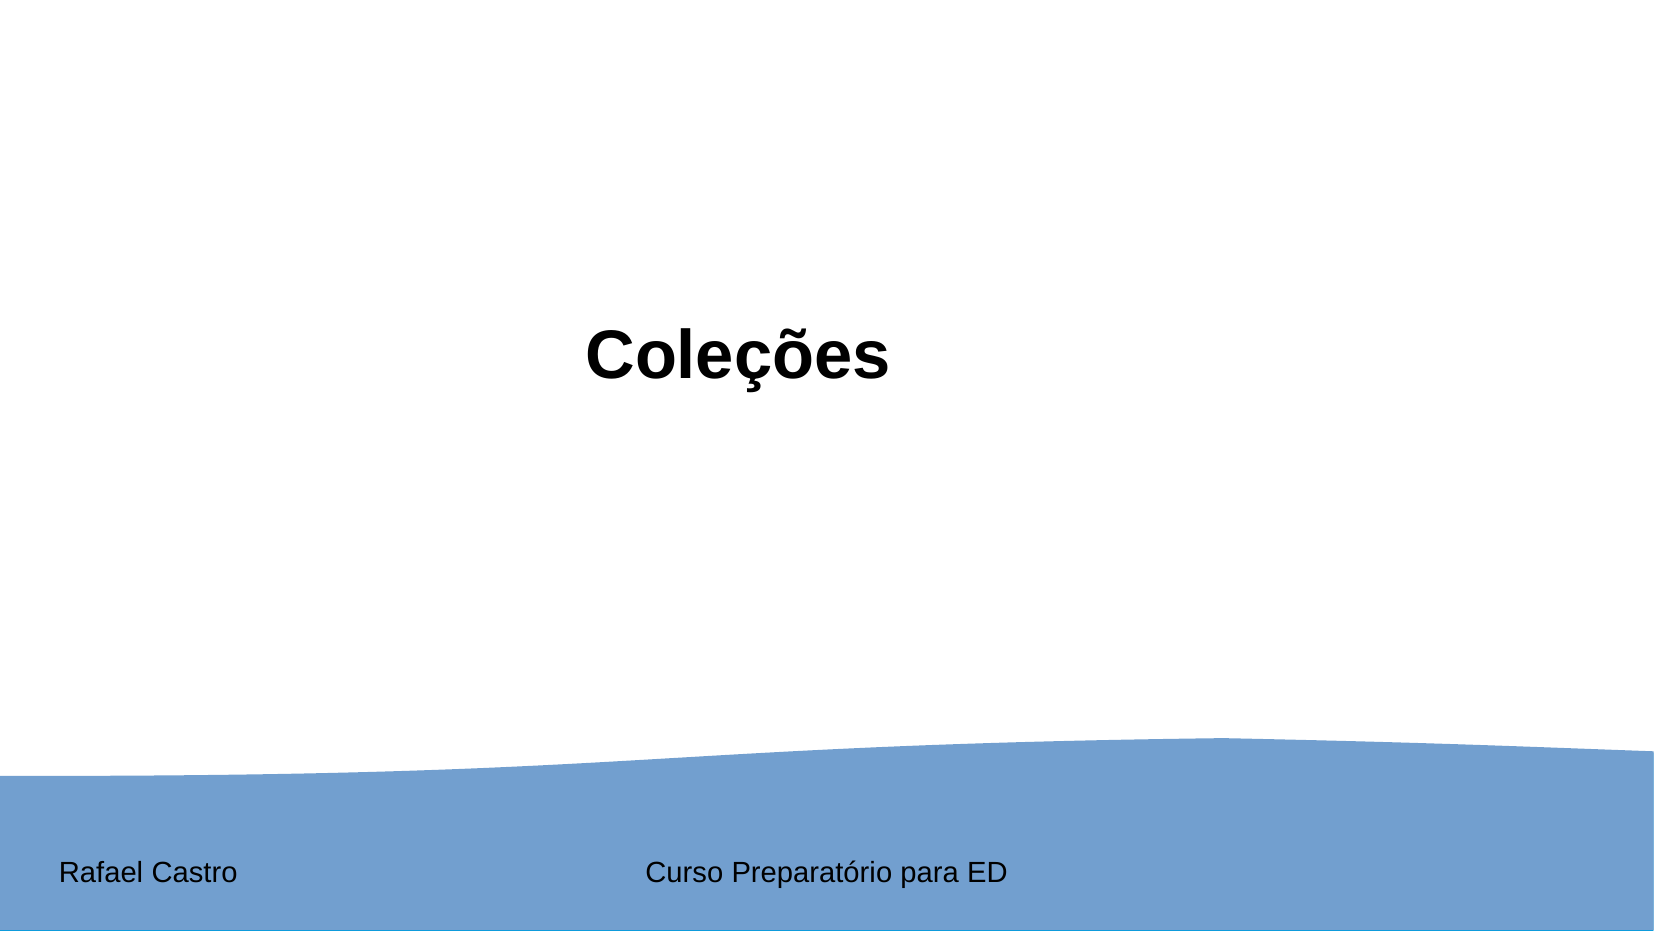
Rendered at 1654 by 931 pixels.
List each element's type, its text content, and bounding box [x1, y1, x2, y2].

title Coleções [0, 265, 1477, 443]
